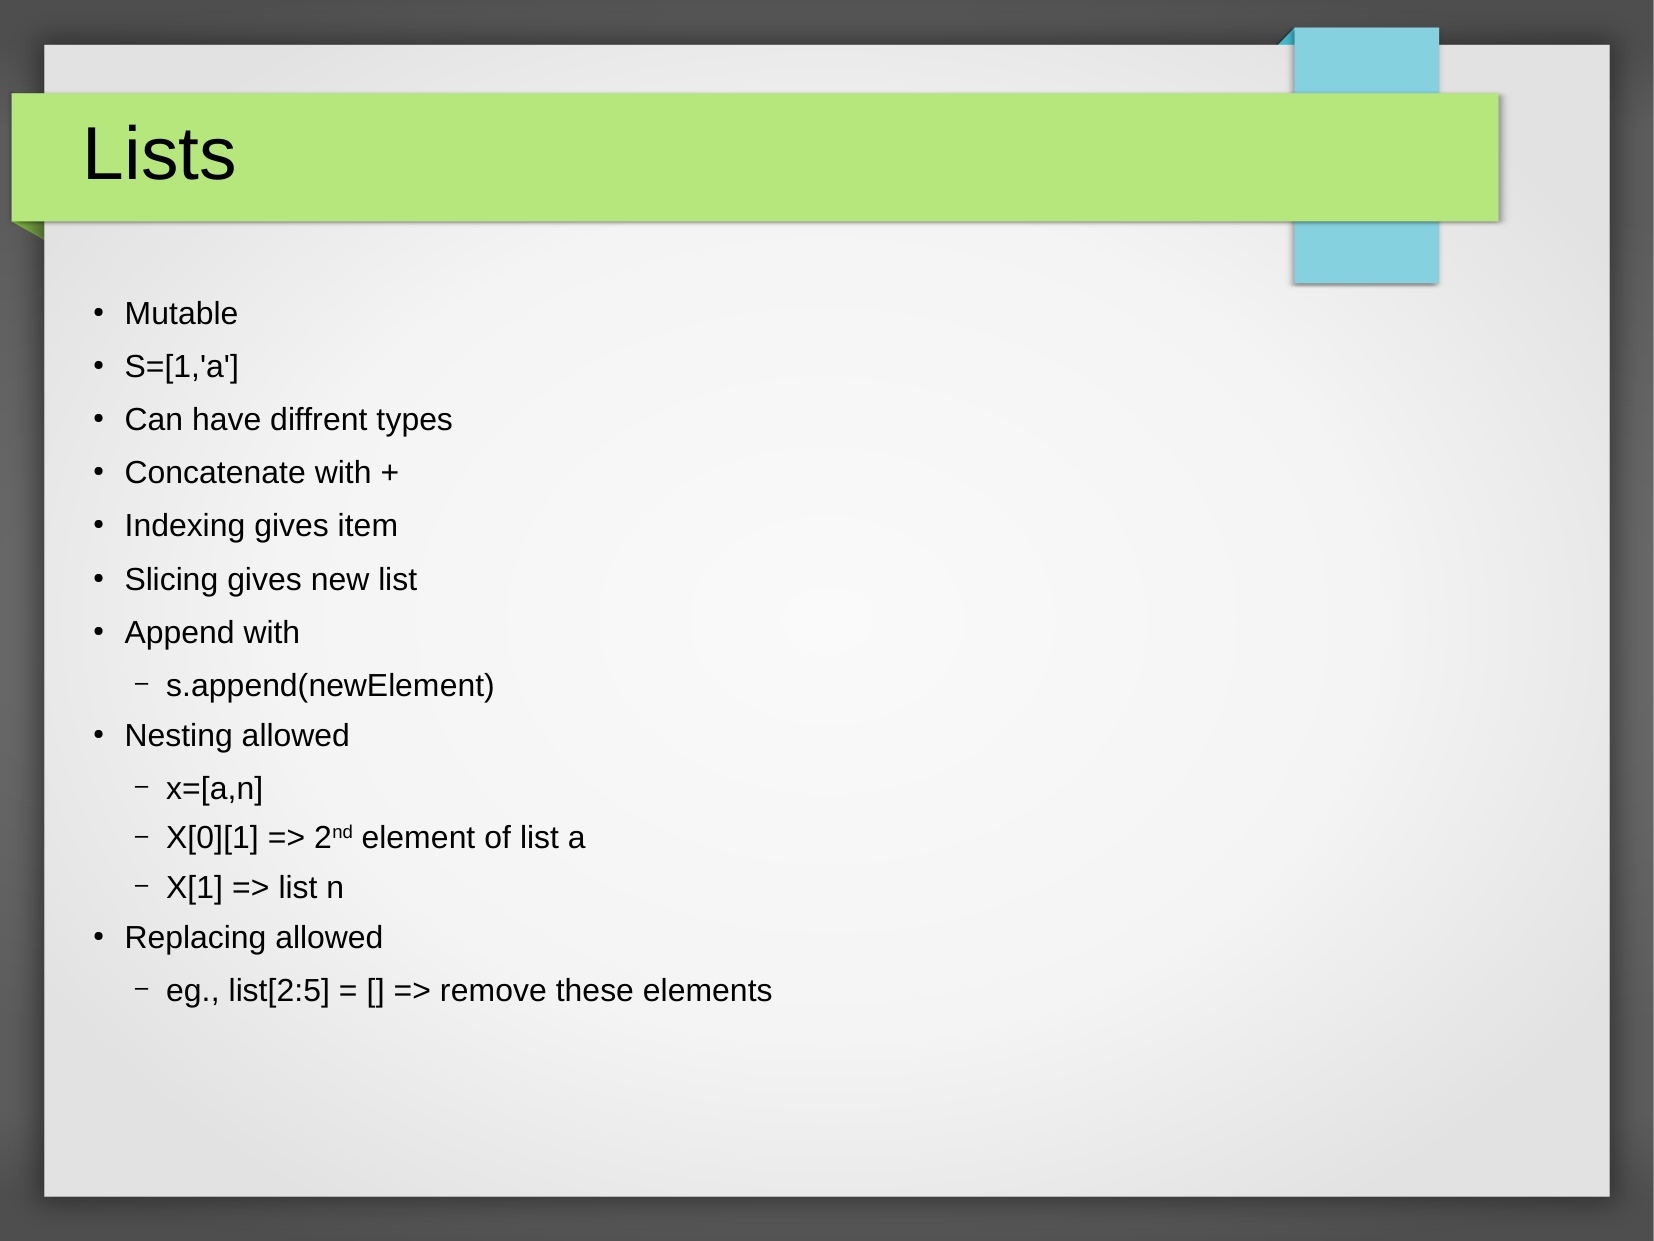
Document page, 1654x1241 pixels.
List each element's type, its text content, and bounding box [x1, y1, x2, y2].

picture [0, 0, 1654, 1241]
title Lists [82, 94, 1264, 213]
list Mutable S=[1,'a'] Can have diffrent types Concatenate with + Indexing gives item Slicing gives new list Append with s.append(newElement) Nesting allowed x=[a,n] X[0][1] => 2nd element of list a X[1] => list n Replacing allowed eg., list[2:5] = [] => remove these elements [82, 295, 1571, 1015]
